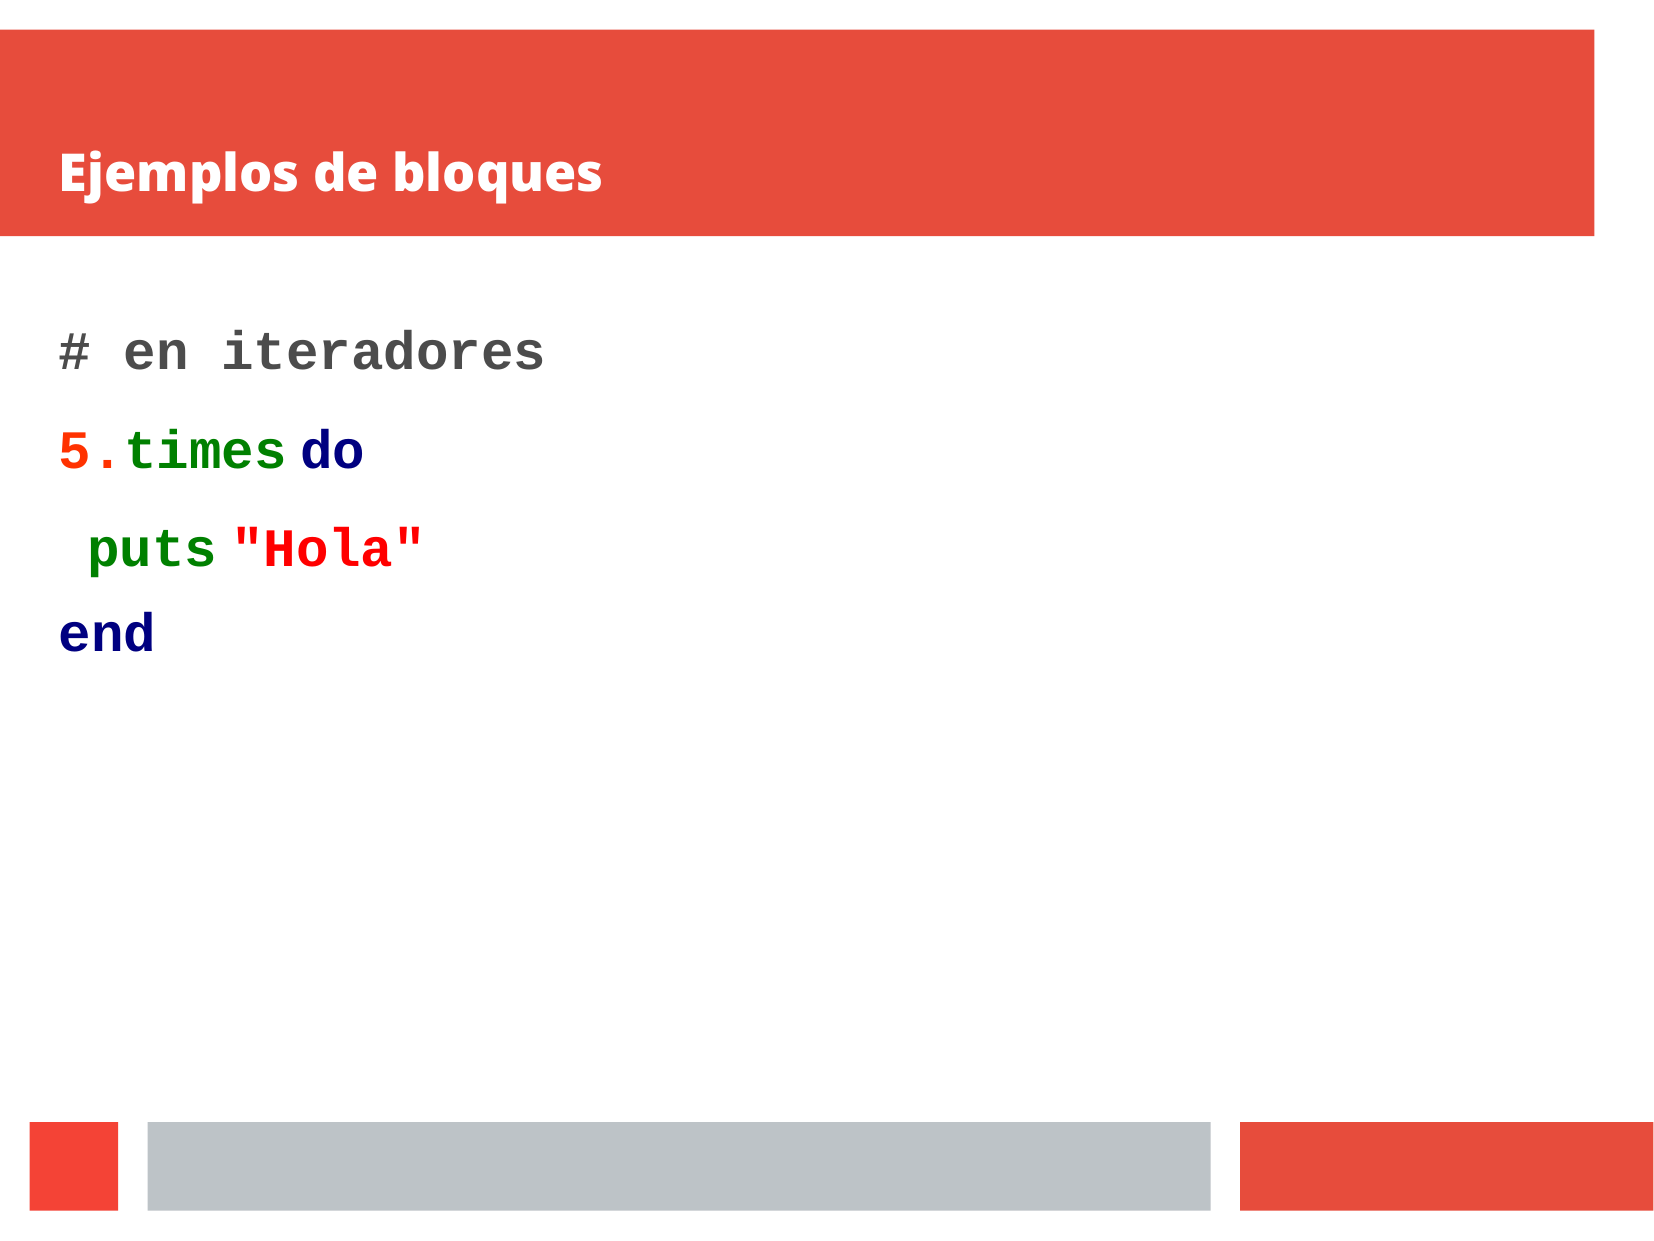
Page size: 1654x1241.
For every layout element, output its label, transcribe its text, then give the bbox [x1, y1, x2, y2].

list # en iteradores 5.times do puts "Hola" end [59, 324, 1565, 1093]
title Ejemplos de bloques [59, 59, 1595, 207]
